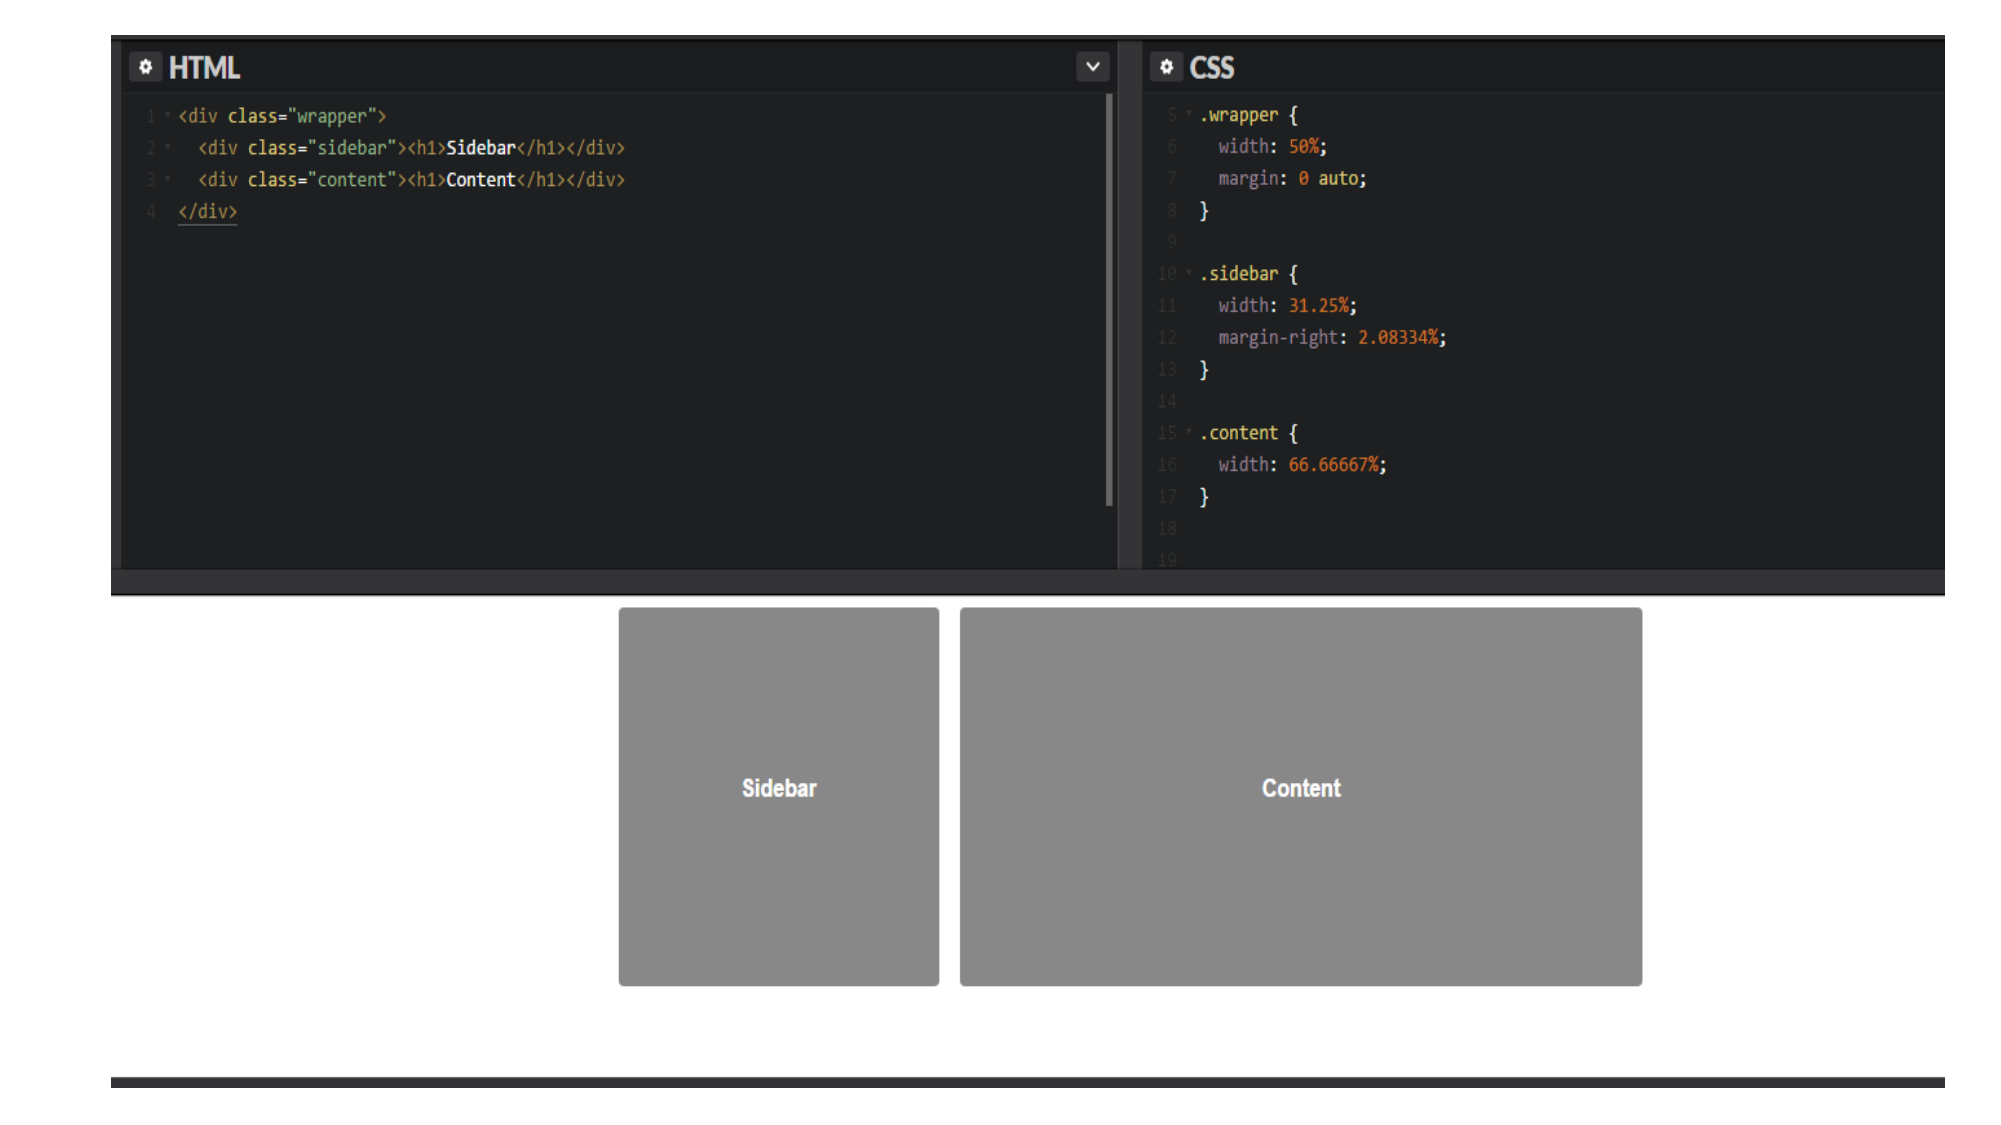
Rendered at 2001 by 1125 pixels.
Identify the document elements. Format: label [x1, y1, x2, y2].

picture [111, 35, 1945, 1088]
